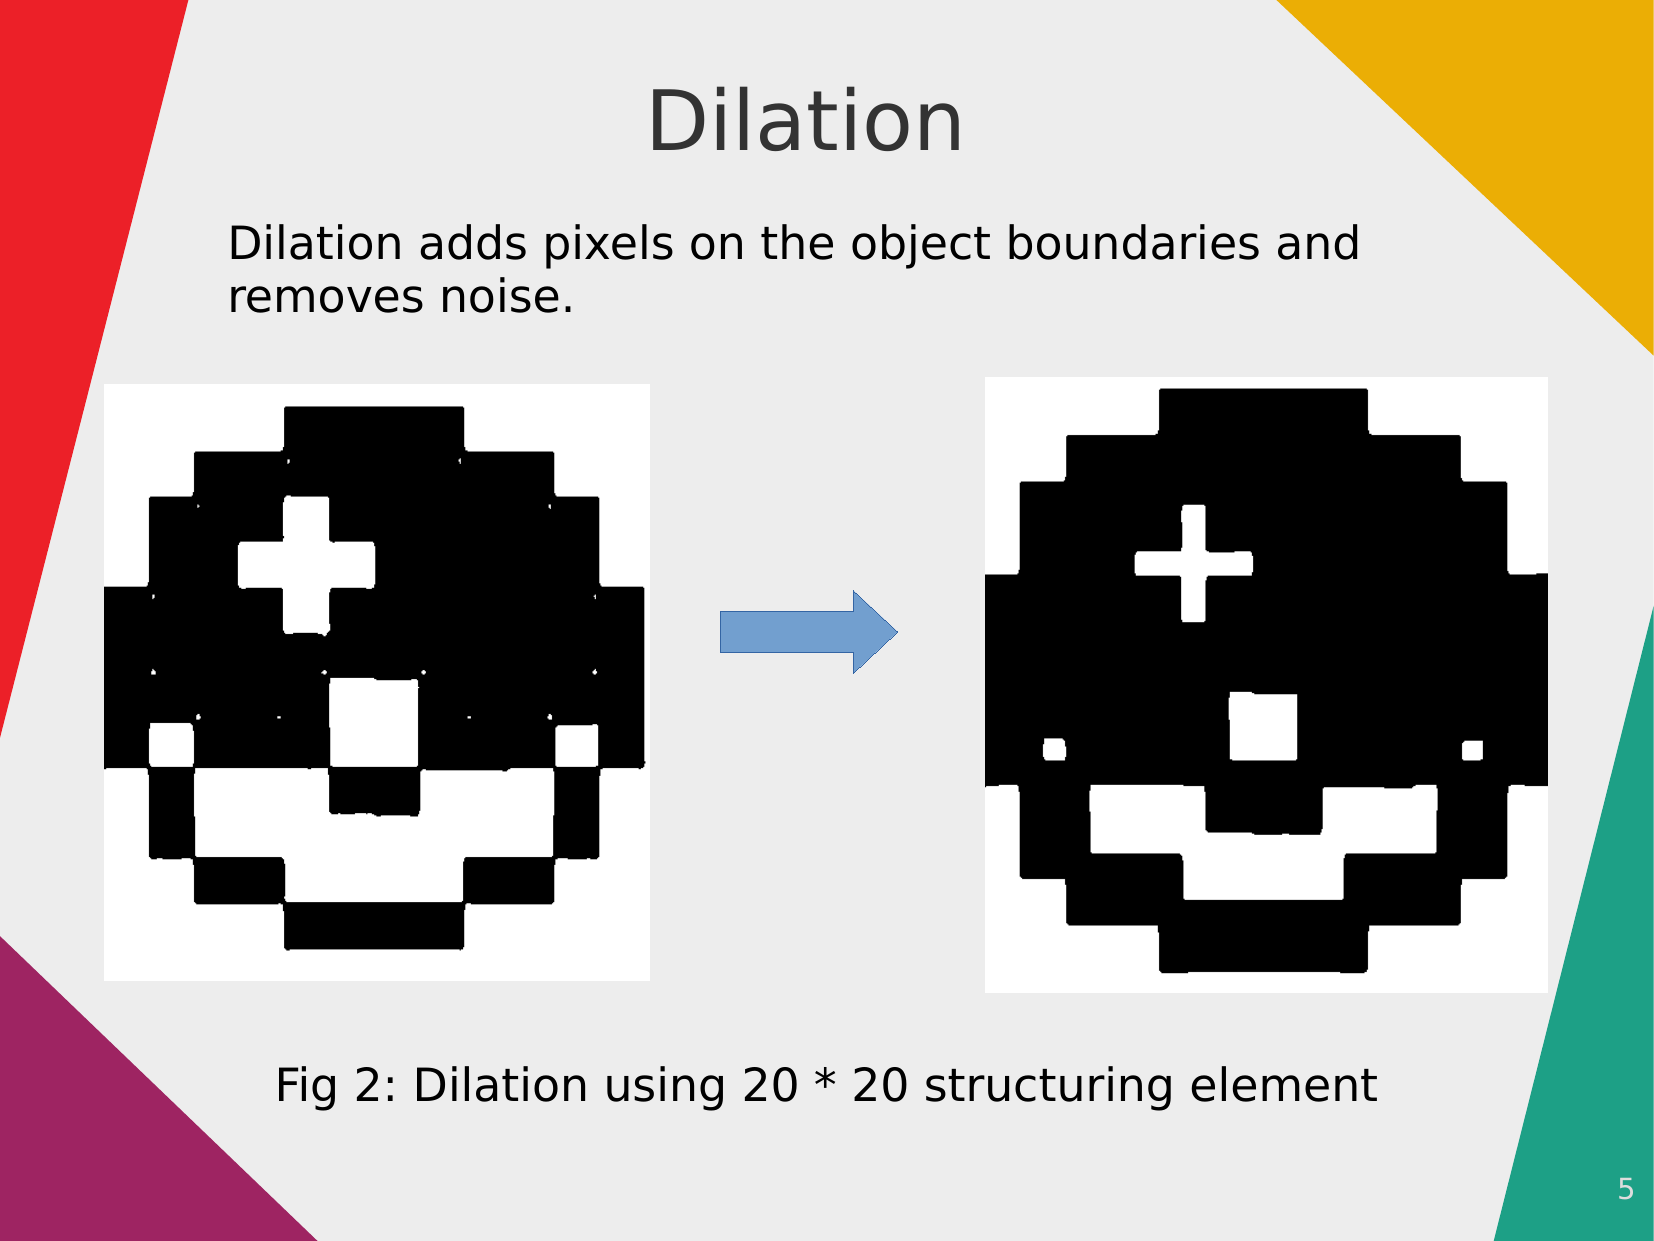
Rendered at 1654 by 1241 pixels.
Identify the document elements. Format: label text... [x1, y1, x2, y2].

picture [985, 377, 1548, 993]
text_box Fig 2: Dilation using 20 * 20 structuring element [259, 1051, 1453, 1173]
text_box Dilation adds pixels on the object boundaries and removes noise. [212, 209, 1418, 331]
text_box [720, 590, 898, 674]
picture [104, 384, 650, 981]
title Dilation [94, 23, 1519, 221]
